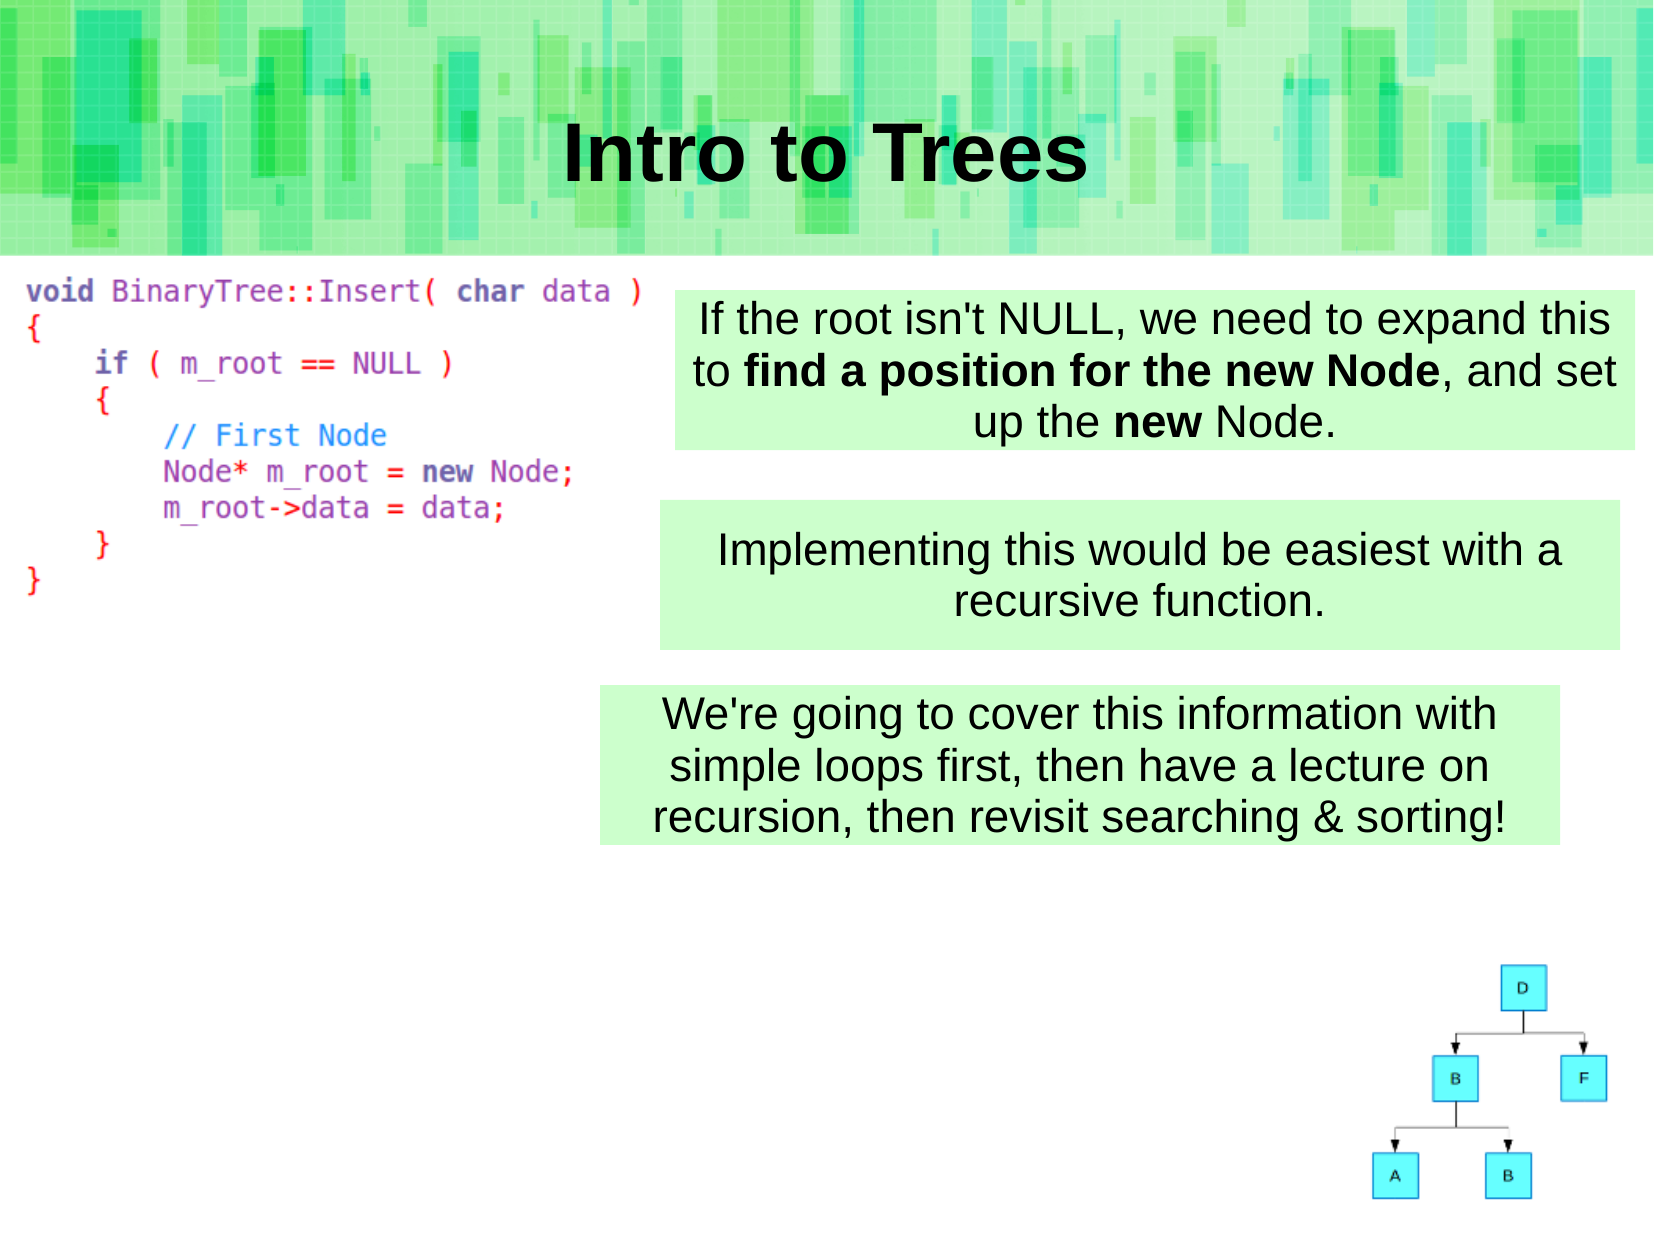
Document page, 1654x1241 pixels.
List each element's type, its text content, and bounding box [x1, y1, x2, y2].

text_box If the root isn't NULL, we need to expand this to find a position for the new Node, and set up the new Node. [675, 290, 1636, 451]
text_box Implementing this would be easiest with a recursive function. [660, 499, 1621, 650]
text_box We're going to cover this information with simple loops first, then have a lecture on recursion, then revisit searching & sorting! [600, 685, 1561, 845]
picture [0, 0, 1654, 1241]
title Intro to Trees [82, 49, 1571, 257]
